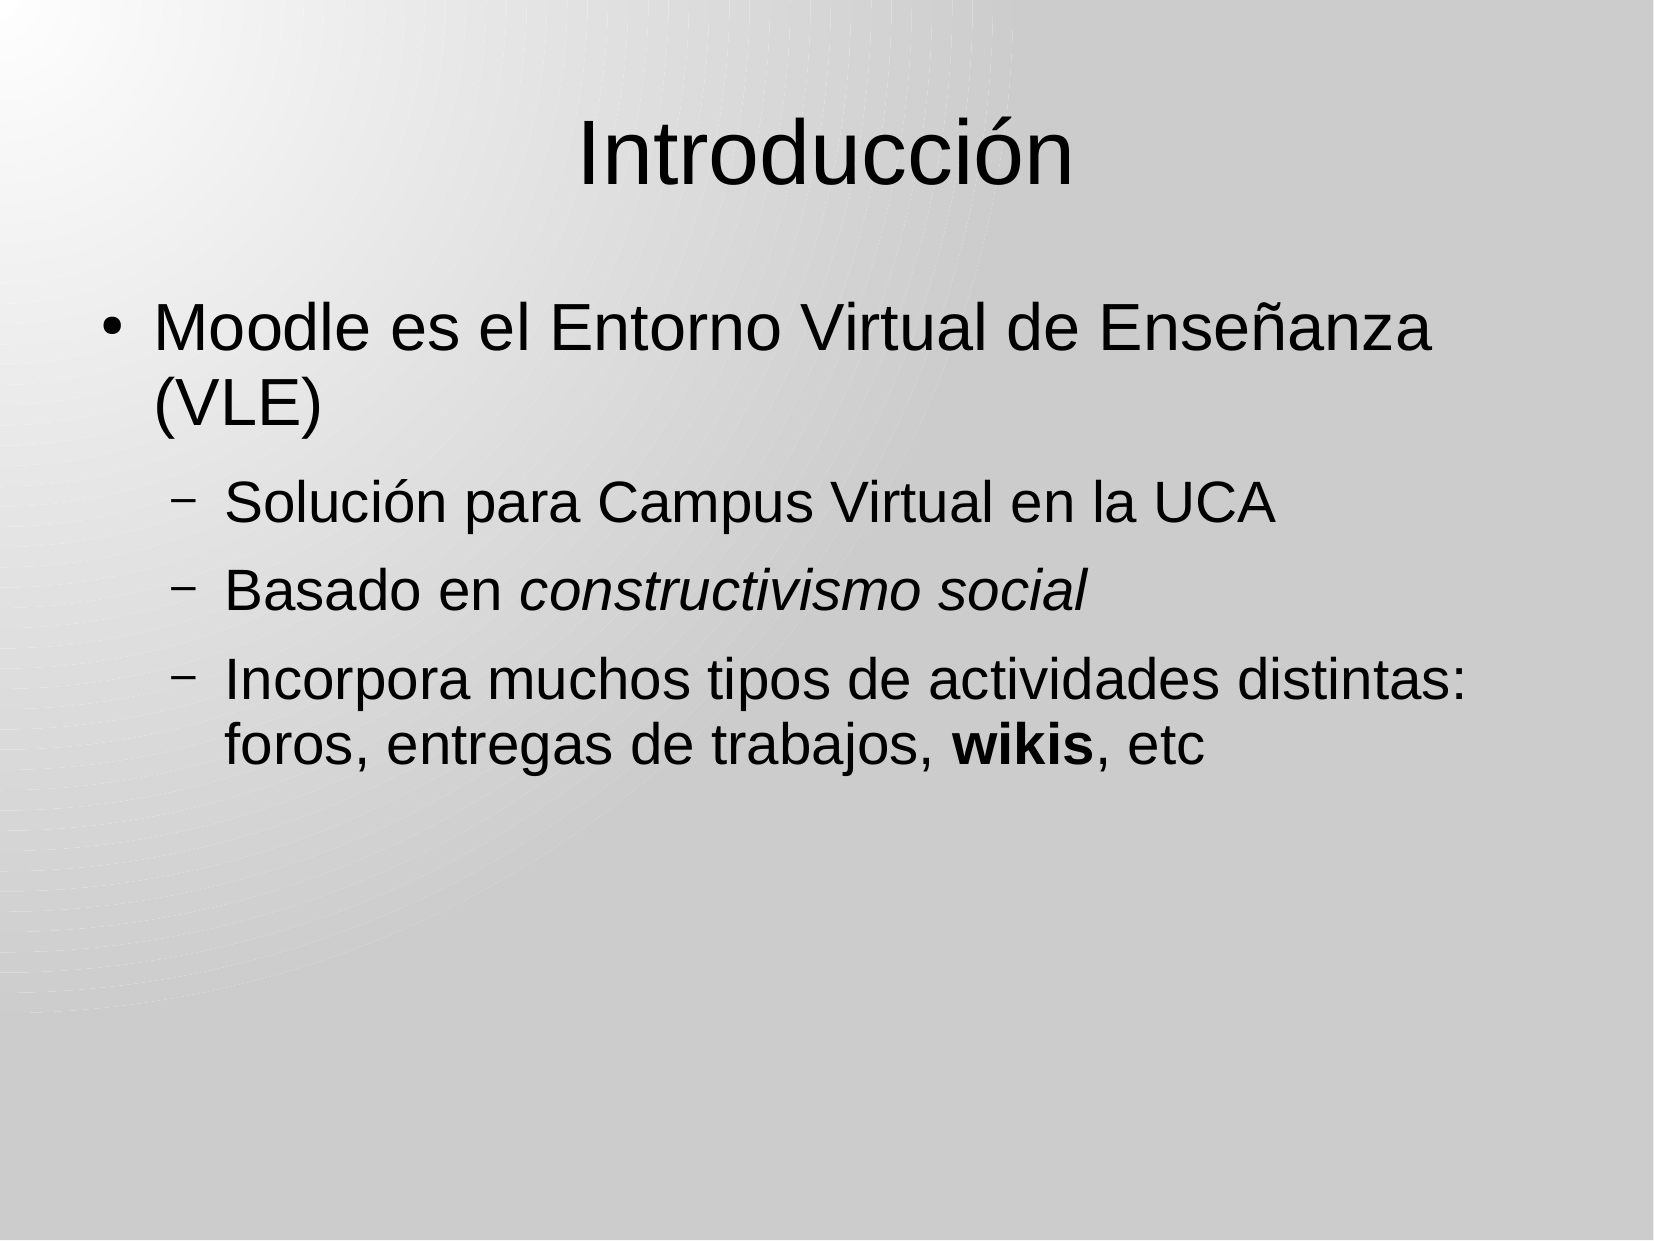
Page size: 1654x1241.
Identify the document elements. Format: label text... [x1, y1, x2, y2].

title Introducción [82, 49, 1571, 257]
list Moodle es el Entorno Virtual de Enseñanza (VLE) Solución para Campus Virtual en la UCA Basado en constructivismo social Incorpora muchos tipos de actividades distintas: foros, entregas de trabajos, wikis, etc [82, 290, 1538, 1109]
